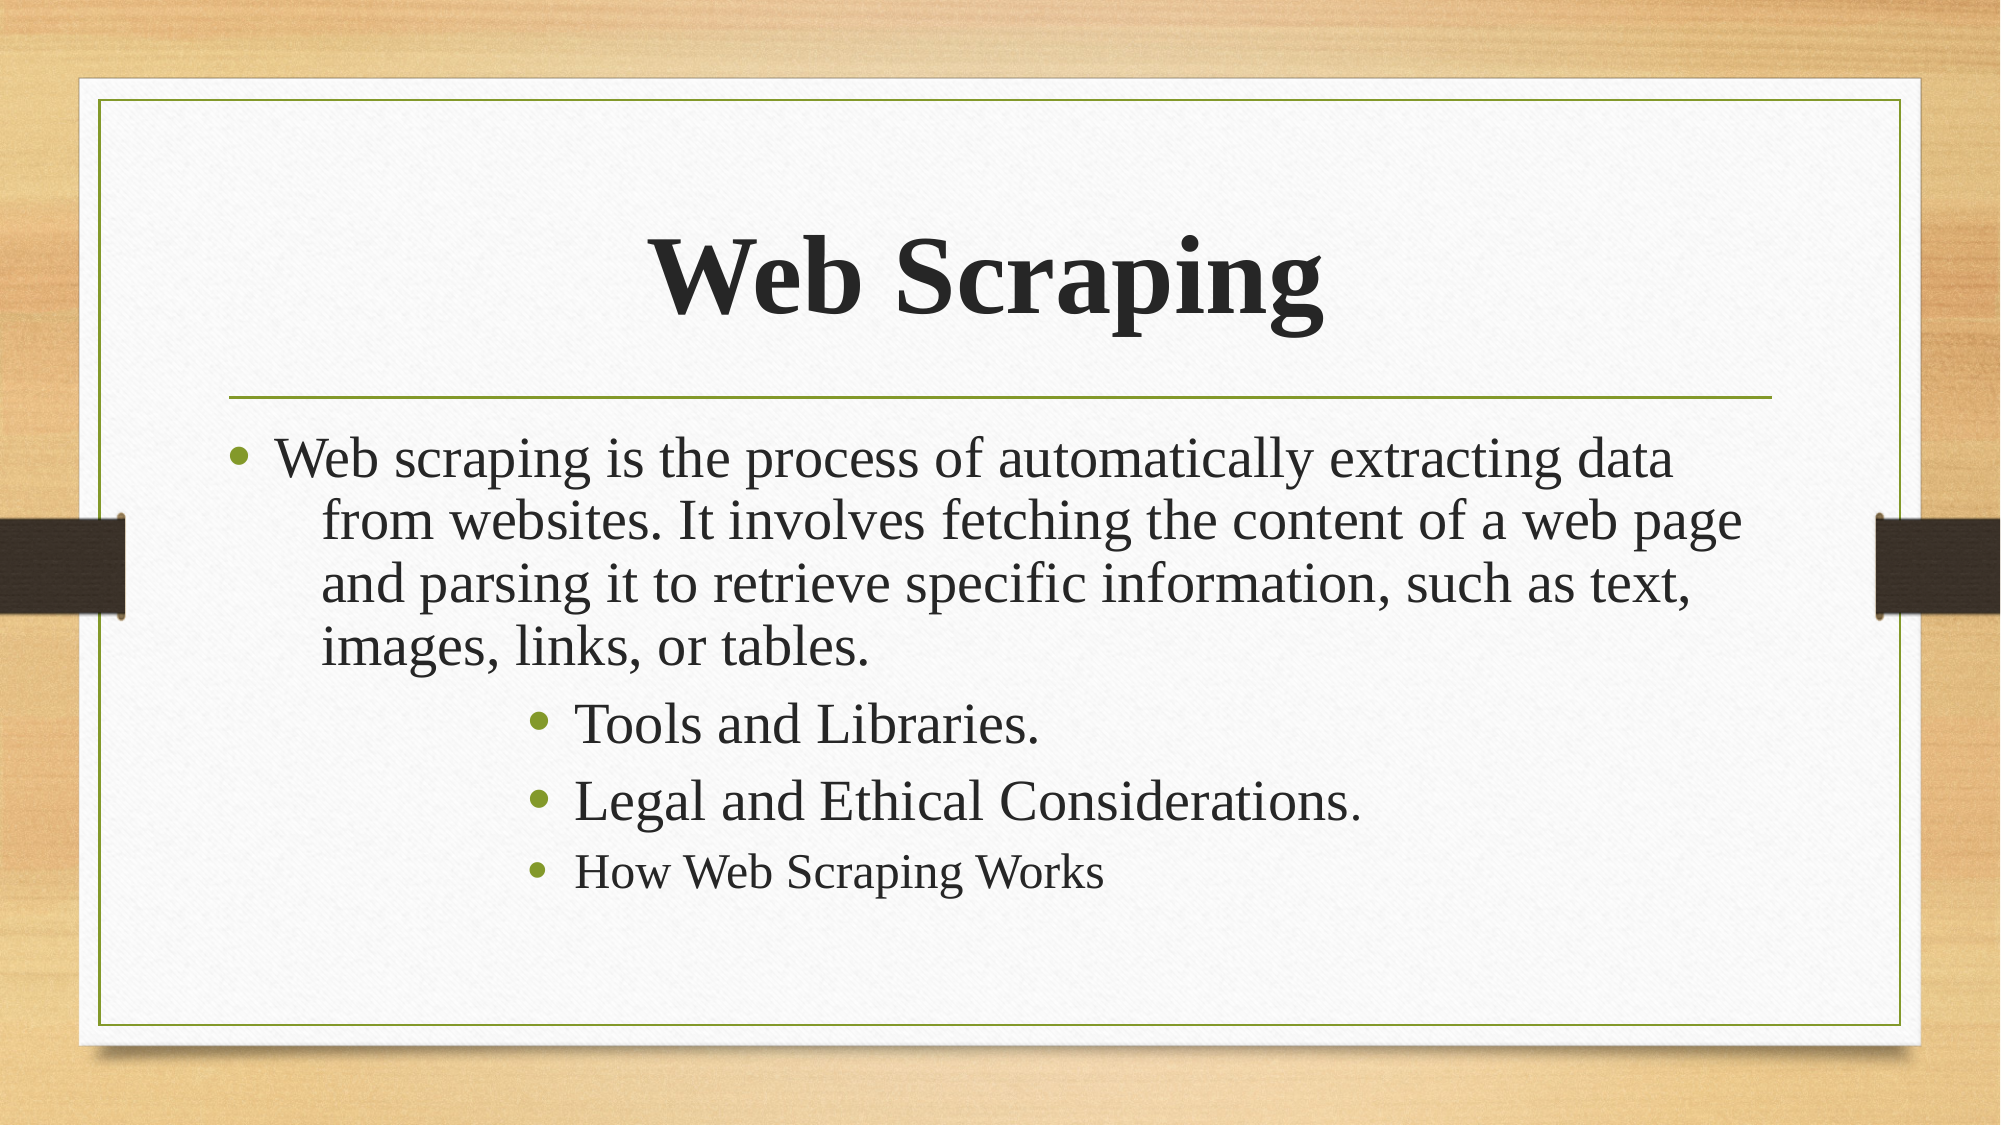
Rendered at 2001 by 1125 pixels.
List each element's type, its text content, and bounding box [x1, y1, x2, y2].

title Web Scraping [212, 161, 1788, 376]
list Web scraping is the process of automatically extracting data from websites. It involves fetching the content of a web page and parsing it to retrieve specific information, such as text, images, links, or tables. Tools and Libraries. Legal and Ethical Considerations. How Web Scraping Works [212, 419, 1788, 964]
